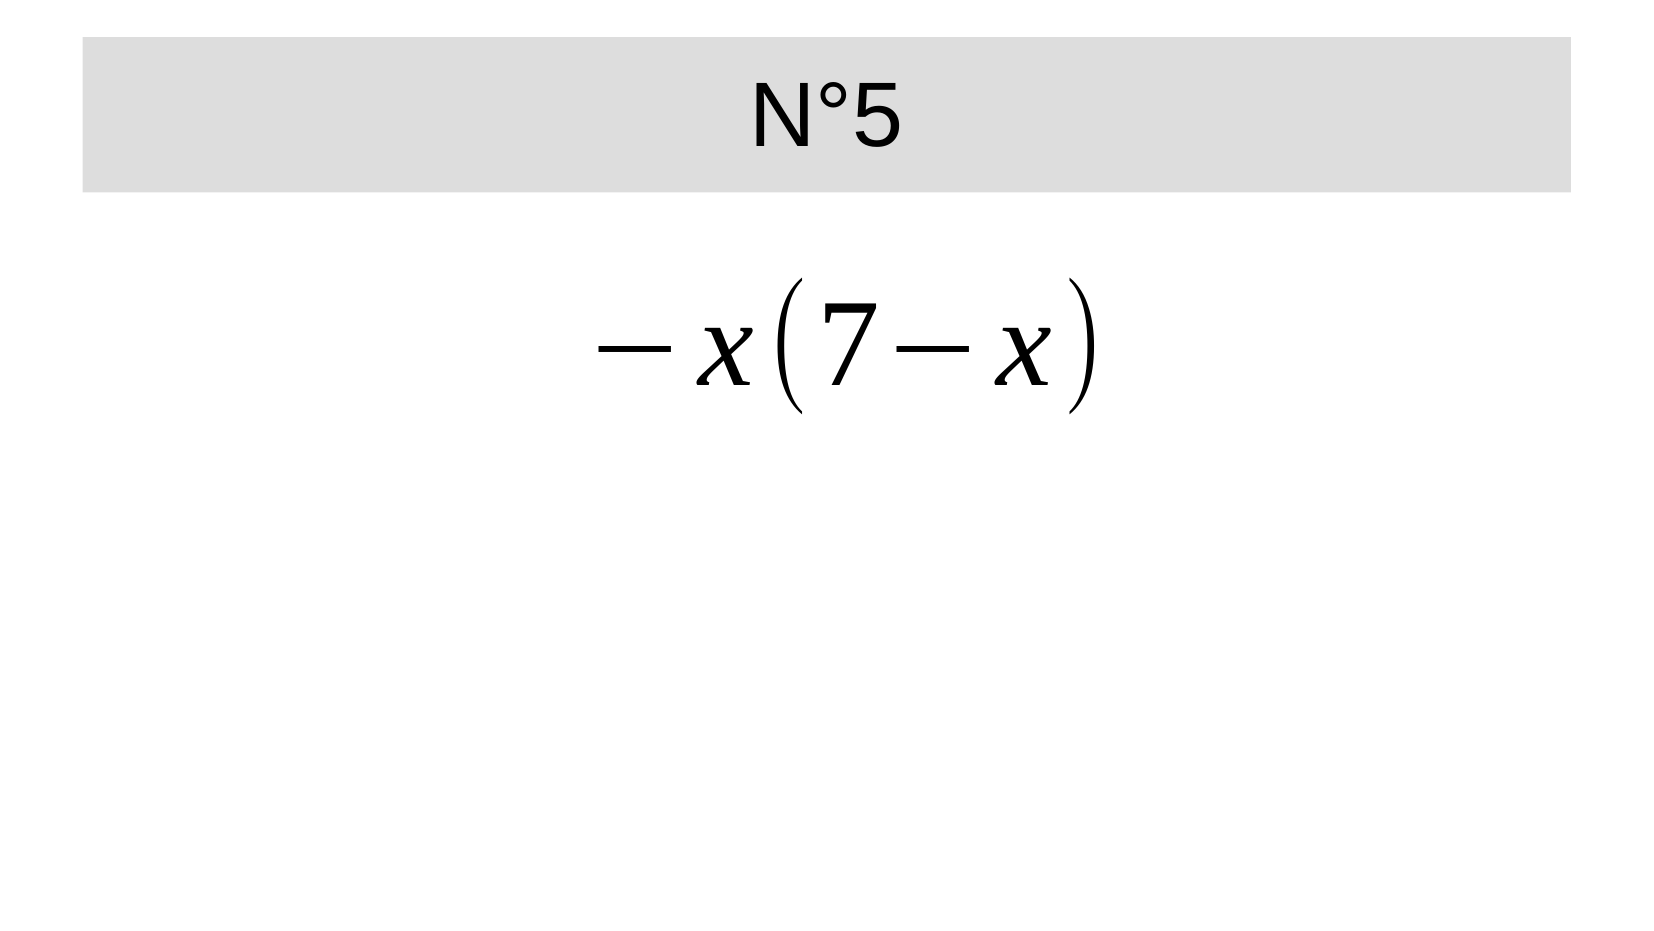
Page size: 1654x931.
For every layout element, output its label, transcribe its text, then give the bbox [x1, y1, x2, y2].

chart [578, 271, 1112, 422]
title N°5 [82, 37, 1571, 193]
